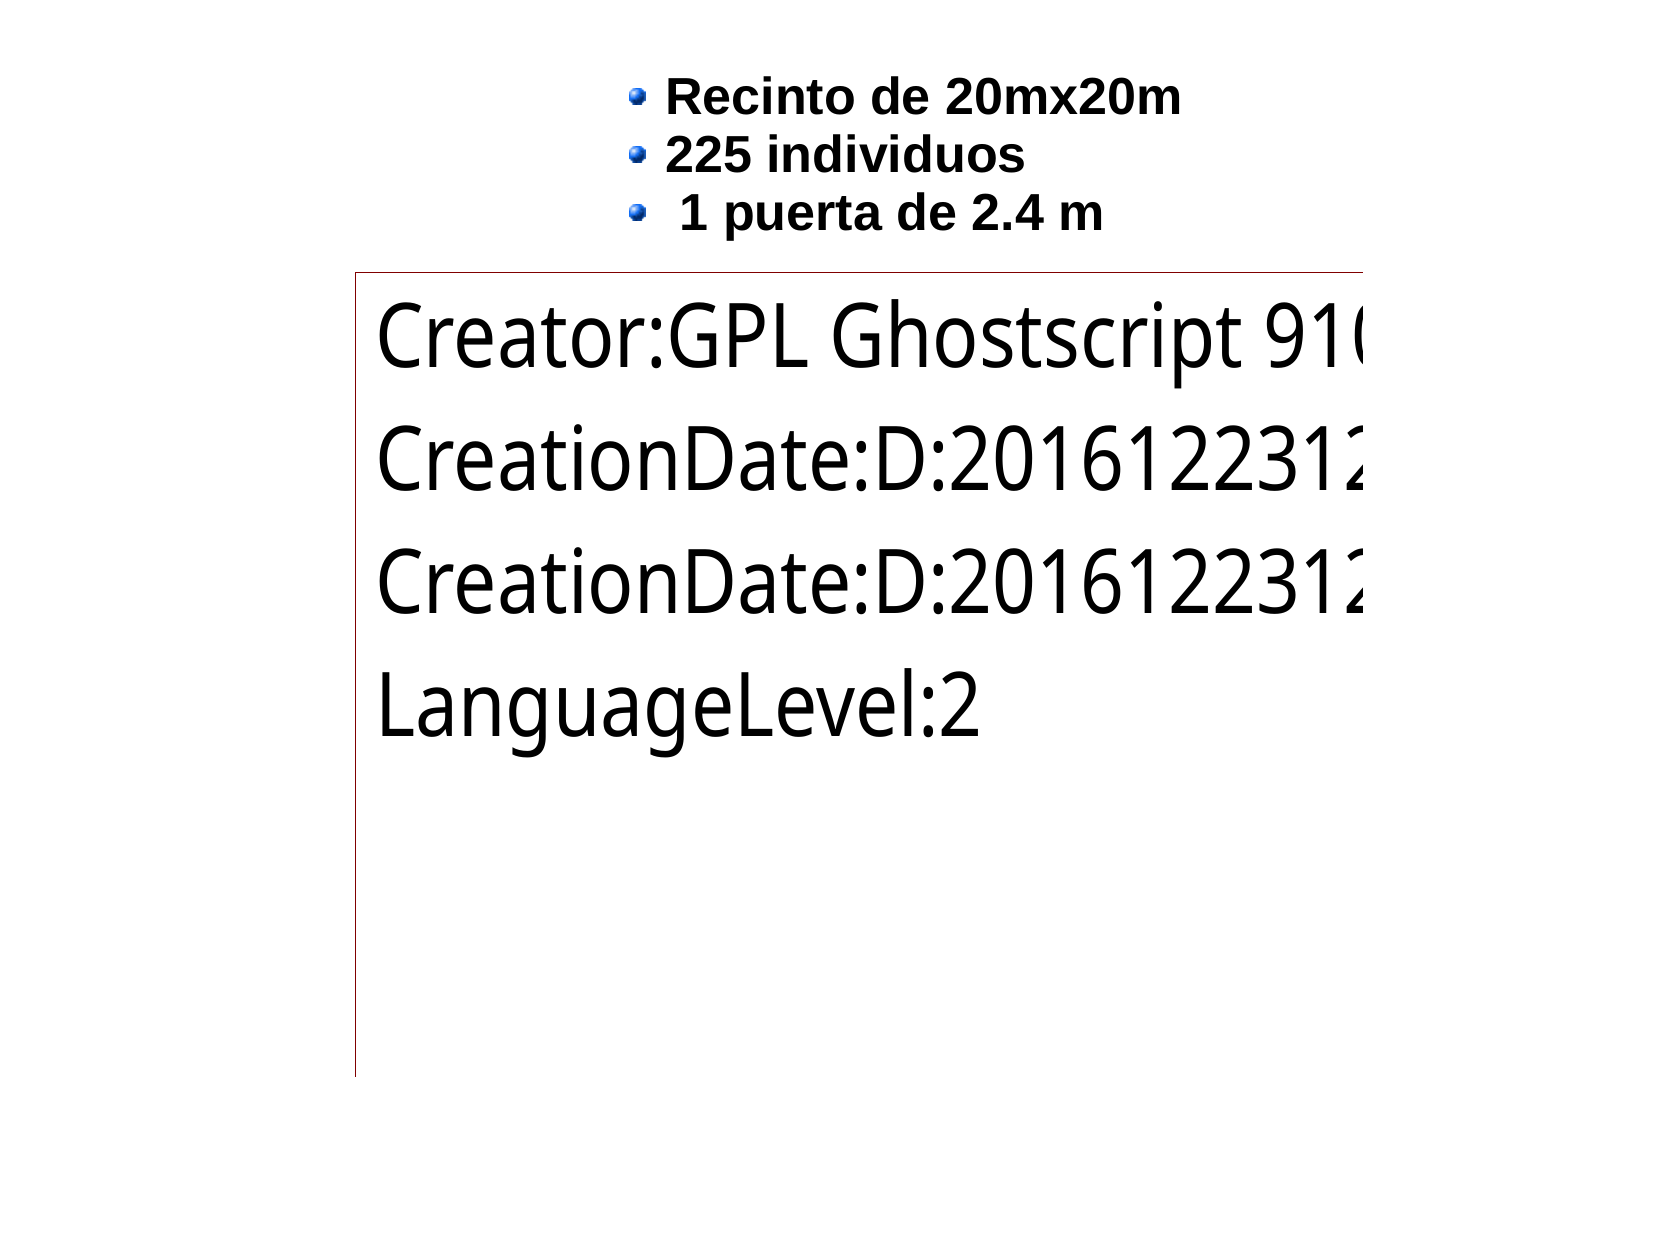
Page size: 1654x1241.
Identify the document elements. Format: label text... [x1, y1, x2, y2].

picture [350, 266, 1363, 1077]
text_box Recinto de 20mx20m 225 individuos 1 puerta de 2.4 m [615, 60, 1216, 368]
